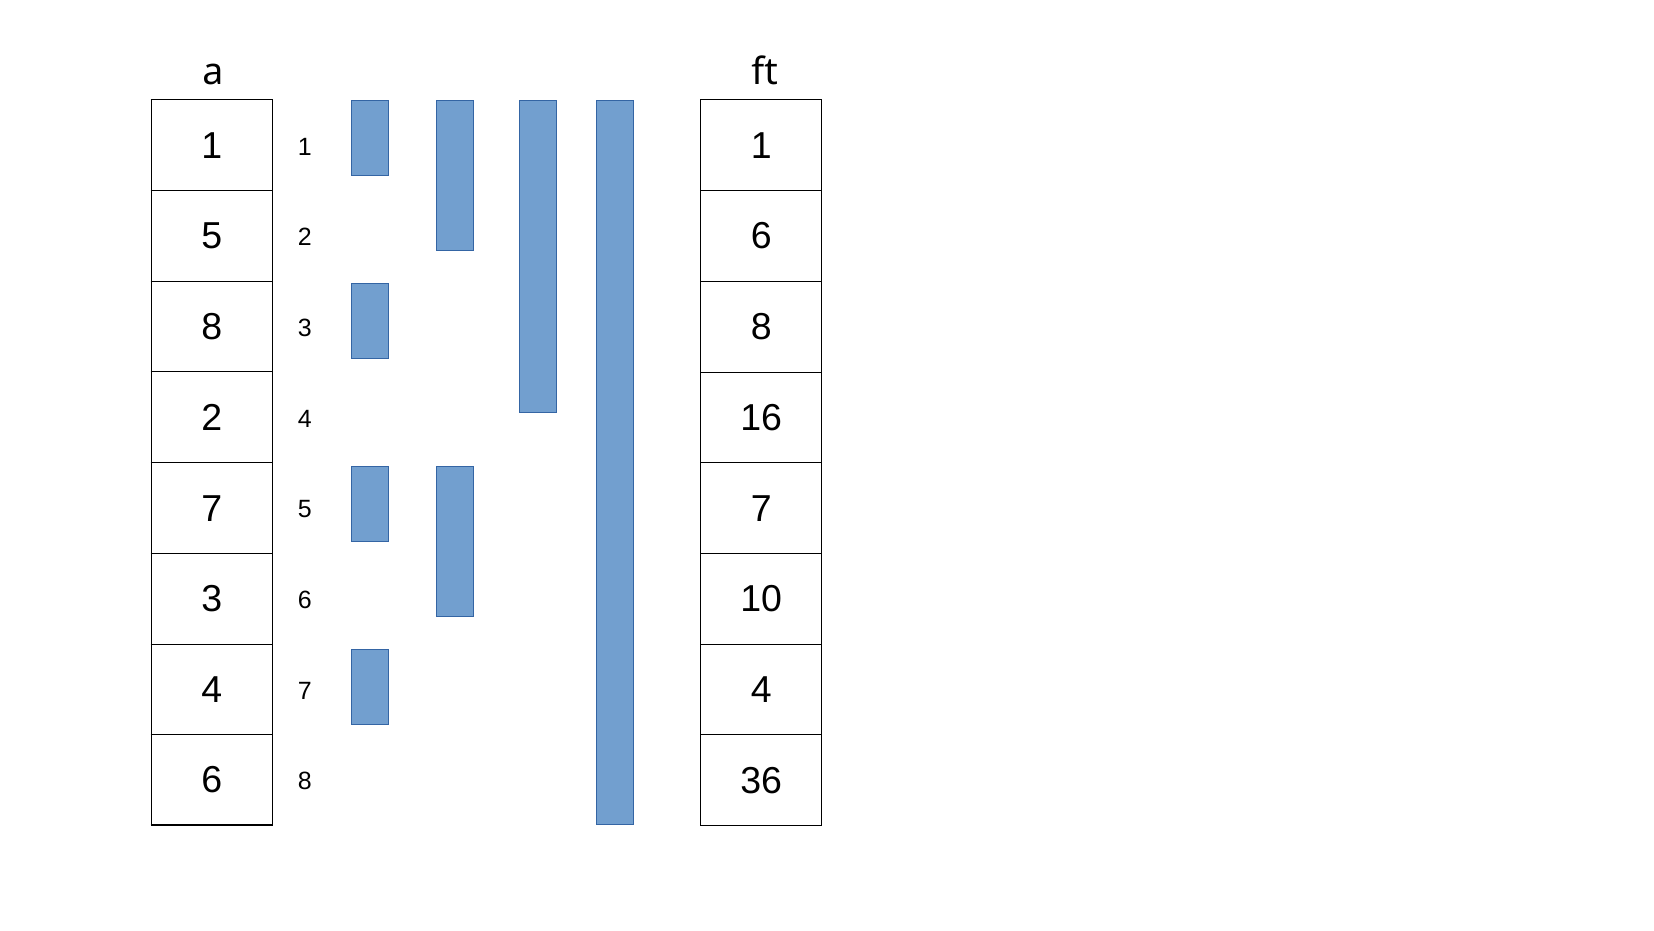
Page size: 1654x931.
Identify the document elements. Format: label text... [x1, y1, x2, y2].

table_cell 36 [701, 735, 821, 825]
text_box [436, 100, 474, 251]
table_cell 8 [701, 282, 821, 372]
table_header 1 [701, 100, 821, 190]
table_cell 3 [244, 282, 366, 373]
table_header 1 [152, 100, 272, 190]
text_box [351, 649, 389, 725]
table_cell 7 [244, 645, 366, 736]
table_cell 7 [152, 463, 244, 553]
text_box [596, 100, 634, 825]
table_cell 3 [152, 554, 244, 644]
table_cell 6 [152, 735, 244, 824]
text_box [351, 283, 389, 359]
table_cell 2 [152, 372, 244, 462]
table_cell 8 [152, 282, 244, 371]
table_cell 6 [701, 191, 821, 281]
table_cell 2 [244, 192, 366, 282]
table_cell 4 [244, 373, 366, 464]
text_box [436, 466, 474, 617]
table_cell 8 [244, 736, 366, 826]
table_cell 16 [701, 373, 821, 462]
table_cell 4 [152, 645, 244, 734]
text_box a [187, 37, 239, 104]
table_cell 5 [152, 191, 244, 281]
table_cell 10 [701, 554, 821, 644]
table_cell 5 [244, 464, 366, 554]
table_cell 4 [701, 645, 821, 734]
text_box [351, 100, 389, 176]
table_cell 7 [701, 463, 821, 553]
text_box [351, 466, 389, 542]
text_box ft [736, 37, 793, 104]
table_header 1 [244, 101, 366, 192]
table_cell 6 [244, 554, 366, 645]
text_box [519, 100, 557, 413]
